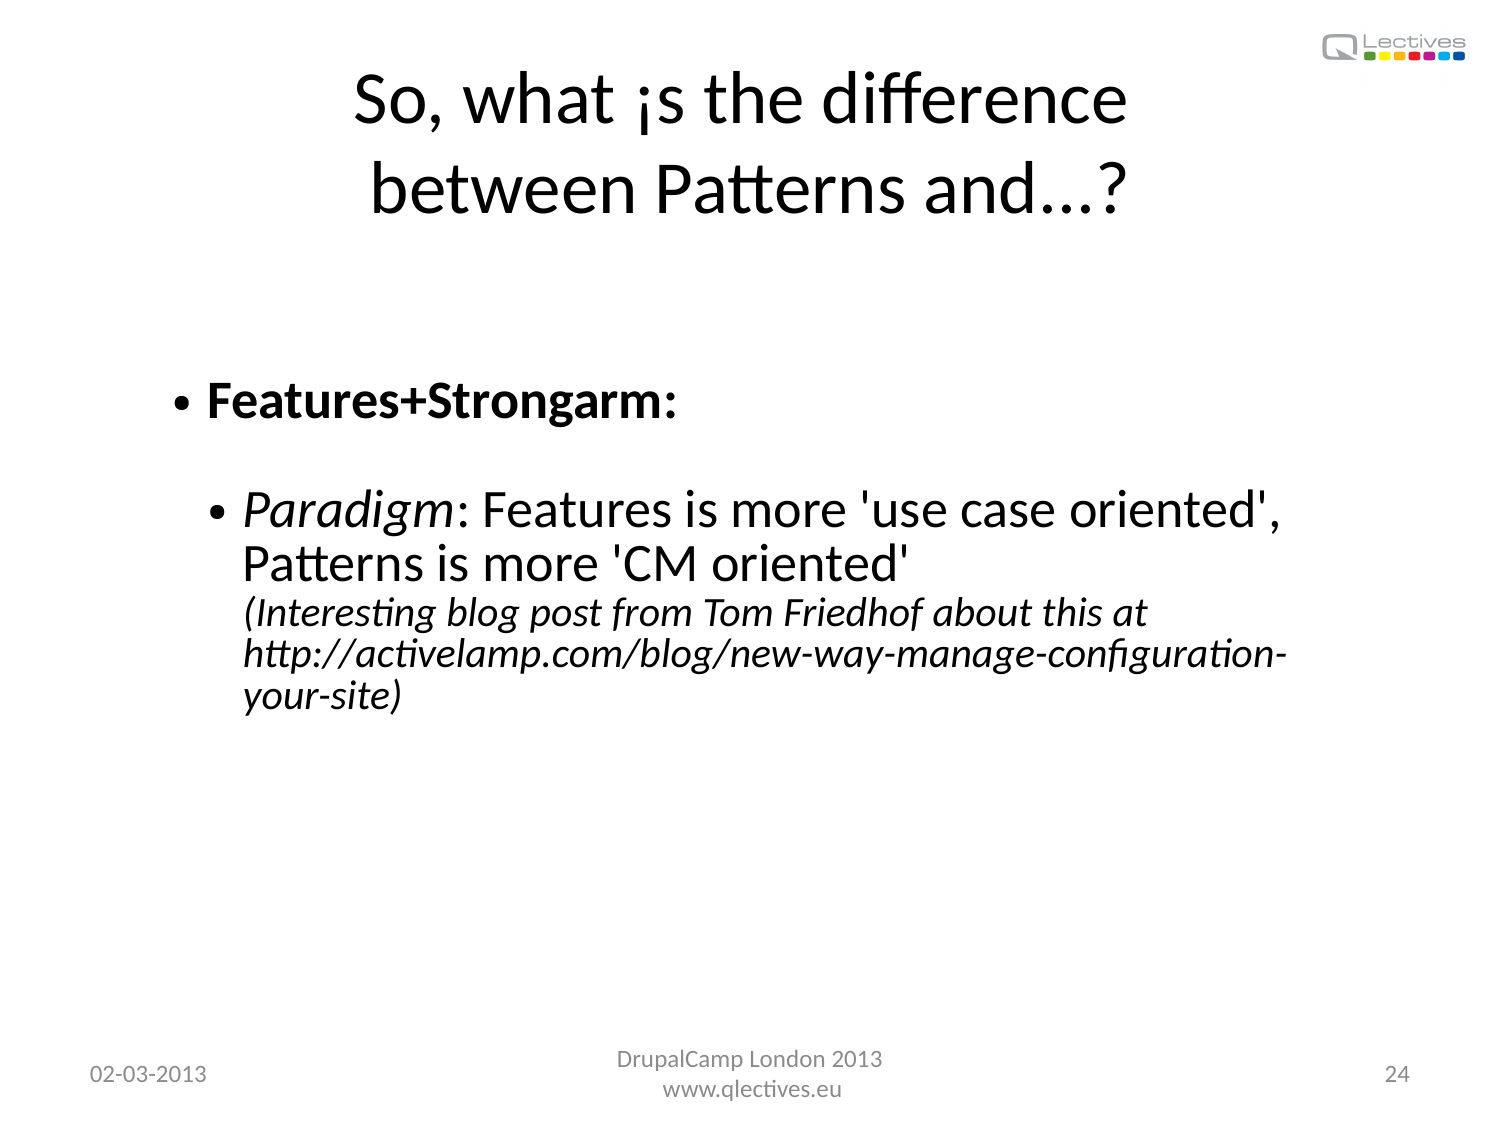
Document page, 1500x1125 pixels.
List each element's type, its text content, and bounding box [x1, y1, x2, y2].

text_box 02-03-2013 [74, 1042, 425, 1103]
text_box Features+Strongarm: Paradigm: Features is more 'use case oriented', Patterns is more 'CM oriented' (Interesting blog post from Tom Friedhof about this at http://activelamp.com/blog/new-way-manage-configuration-your-site) [157, 370, 1357, 895]
text_box DrupalCamp London 2013 www.qlectives.eu [512, 1042, 988, 1103]
text_box So, what ¡s the difference between Patterns and...? [75, 45, 1425, 233]
text_box <number> [1074, 1042, 1425, 1103]
picture [1288, 9, 1500, 90]
